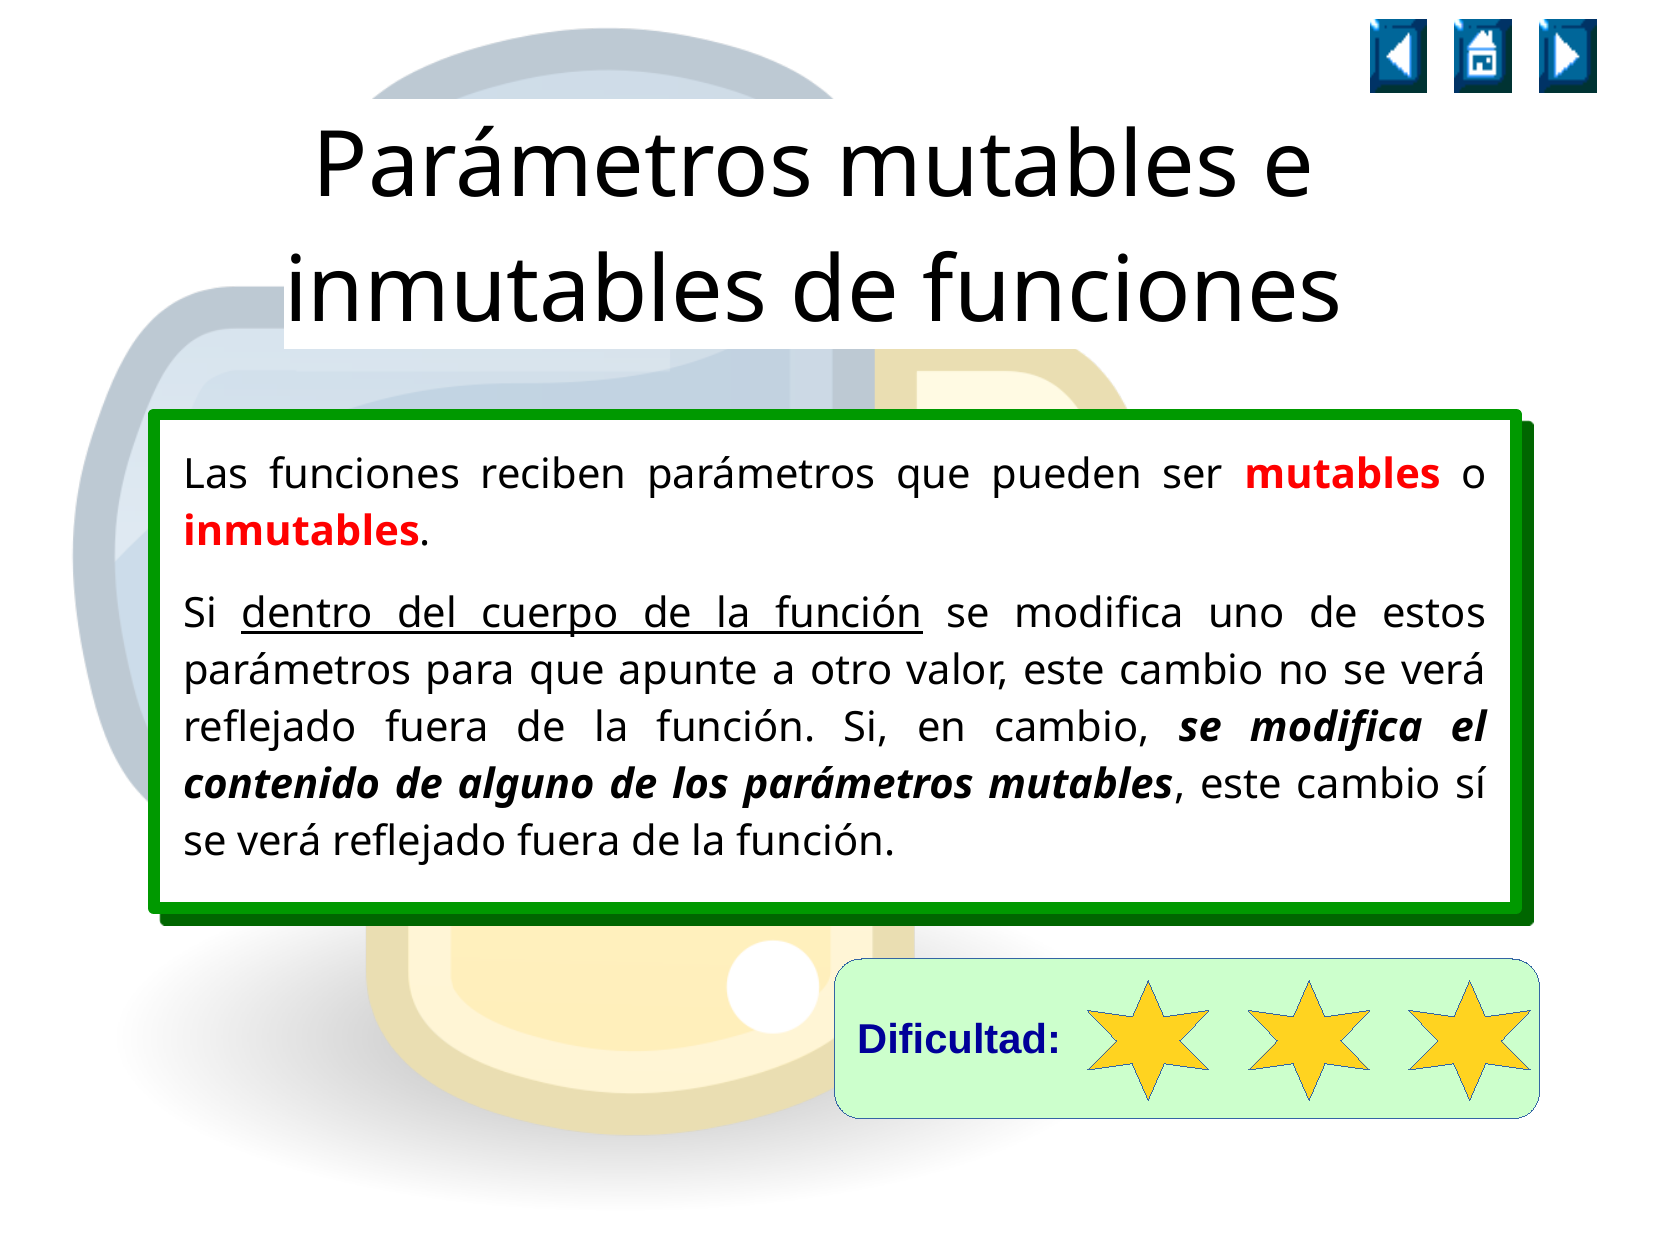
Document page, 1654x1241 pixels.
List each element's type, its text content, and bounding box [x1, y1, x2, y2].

text_box [1248, 980, 1370, 1101]
picture [1554, 33, 1579, 77]
picture [1539, 19, 1597, 93]
picture [1370, 19, 1427, 93]
picture [1454, 19, 1463, 31]
text_box [1408, 980, 1531, 1101]
text_box Dificultad: [834, 958, 1540, 1119]
picture [1539, 19, 1548, 31]
picture [1454, 19, 1512, 93]
text_box Las funciones reciben parámetros que pueden ser mutables o inmutables. Si dentro del cuerpo de la función se modifica uno de estos parámetros para que apunte a otro valor, este cambio no se verá reflejado fuera de la función. Si, en cambio, se modifica el contenido de alguno de los parámetros mutables, este cambio sí se verá reflejado fuera de la función. [153, 414, 1517, 909]
text_box [1087, 980, 1209, 1101]
picture [1370, 19, 1379, 31]
title Parámetros mutables e inmutables de funciones [70, 95, 1559, 352]
